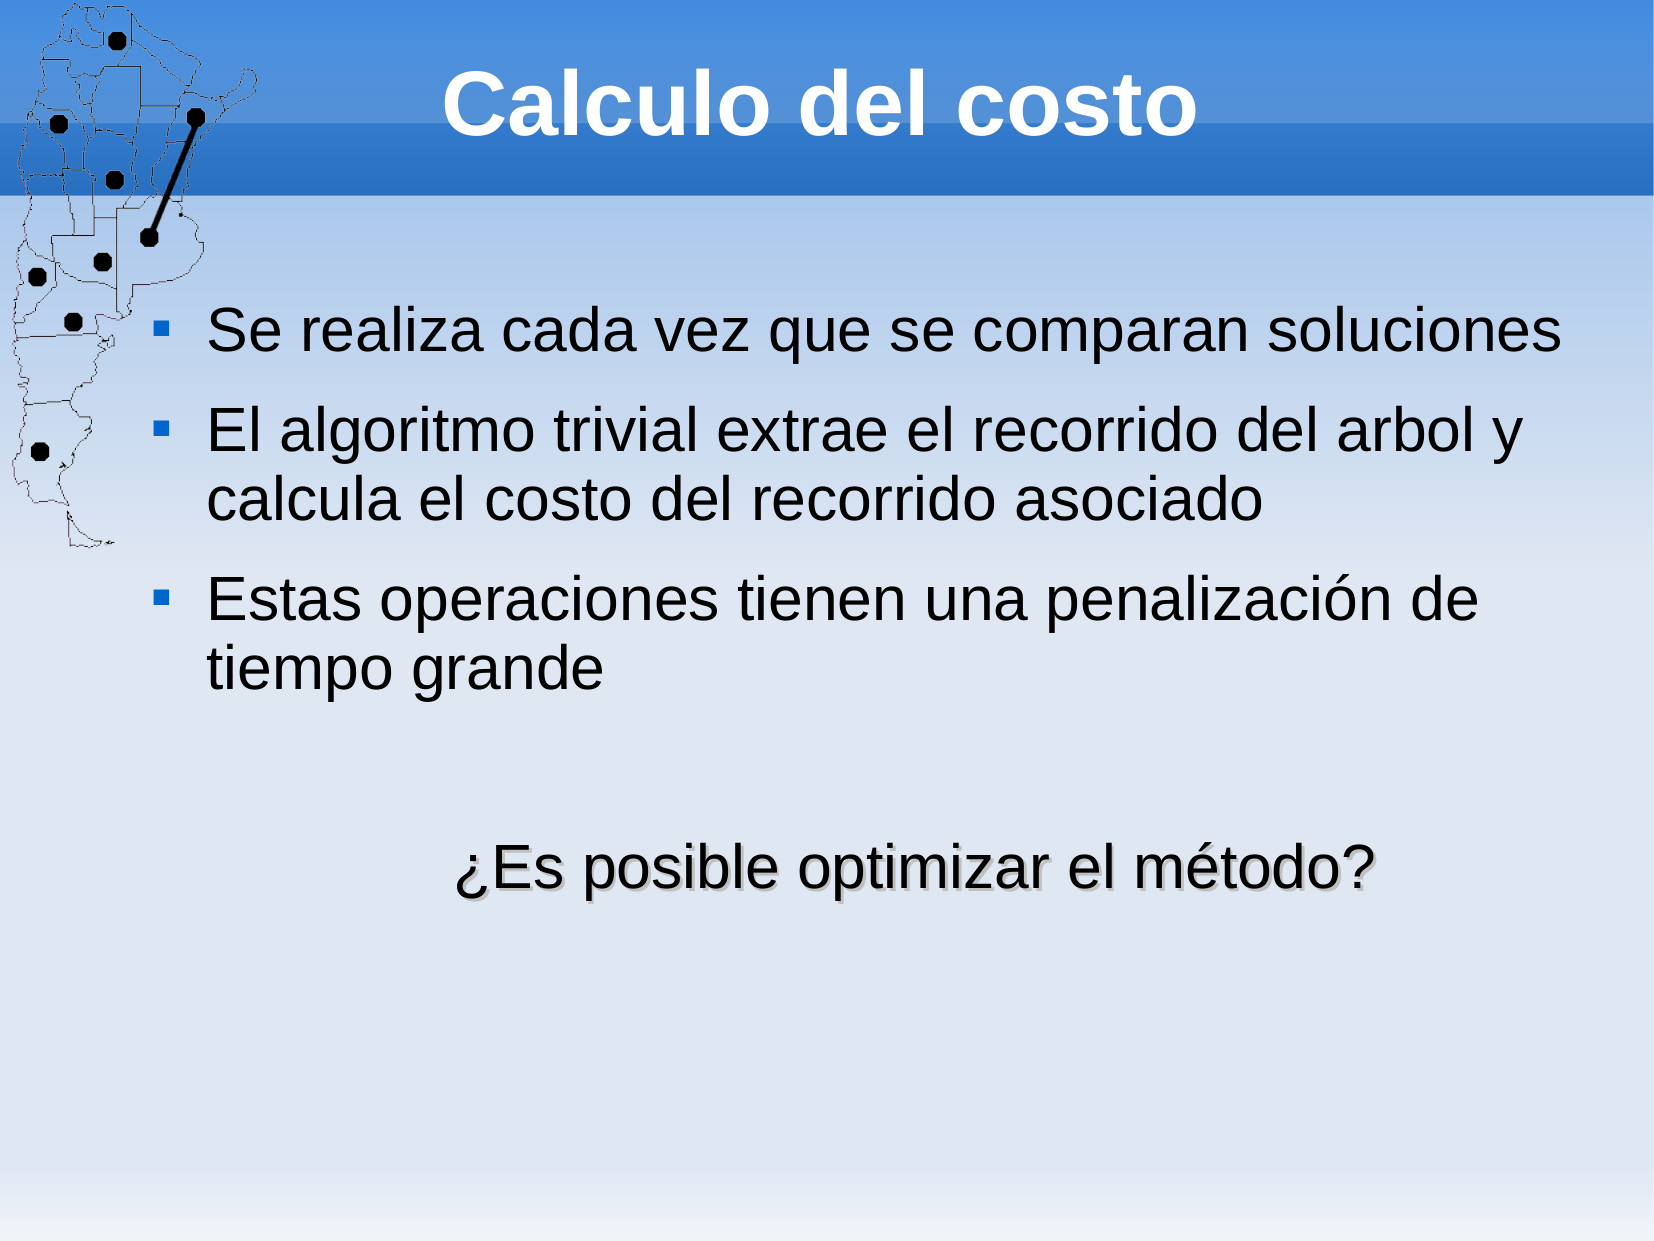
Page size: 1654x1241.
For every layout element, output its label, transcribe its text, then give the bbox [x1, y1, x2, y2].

list Se realiza cada vez que se comparan soluciones El algoritmo trivial extrae el recorrido del arbol y calcula el costo del recorrido asociado Estas operaciones tienen una penalización de tiempo grande ¿Es posible optimizar el método? [135, 295, 1625, 1099]
picture [0, 0, 1654, 1241]
title Calculo del costo [296, 7, 1565, 200]
